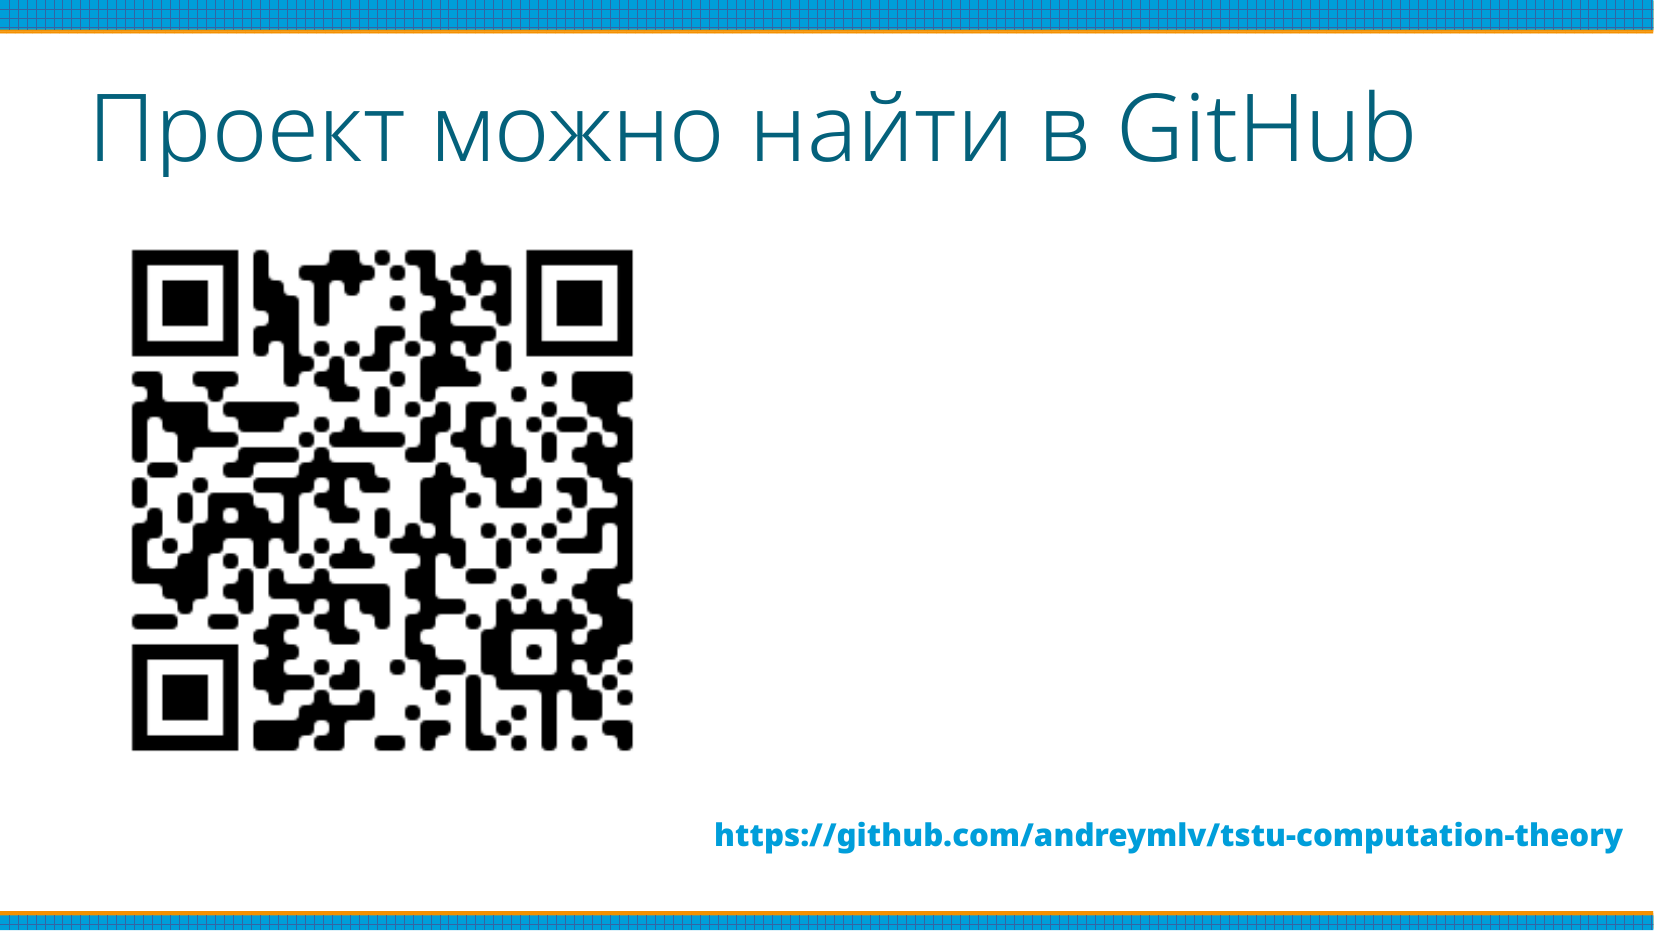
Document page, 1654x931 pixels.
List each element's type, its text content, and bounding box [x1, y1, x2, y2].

picture [59, 177, 709, 827]
title Проект можно найти в GitHub [88, 44, 1565, 207]
text_box https://github.com/andreymlv/tstu-computation-theory [708, 501, 1625, 931]
